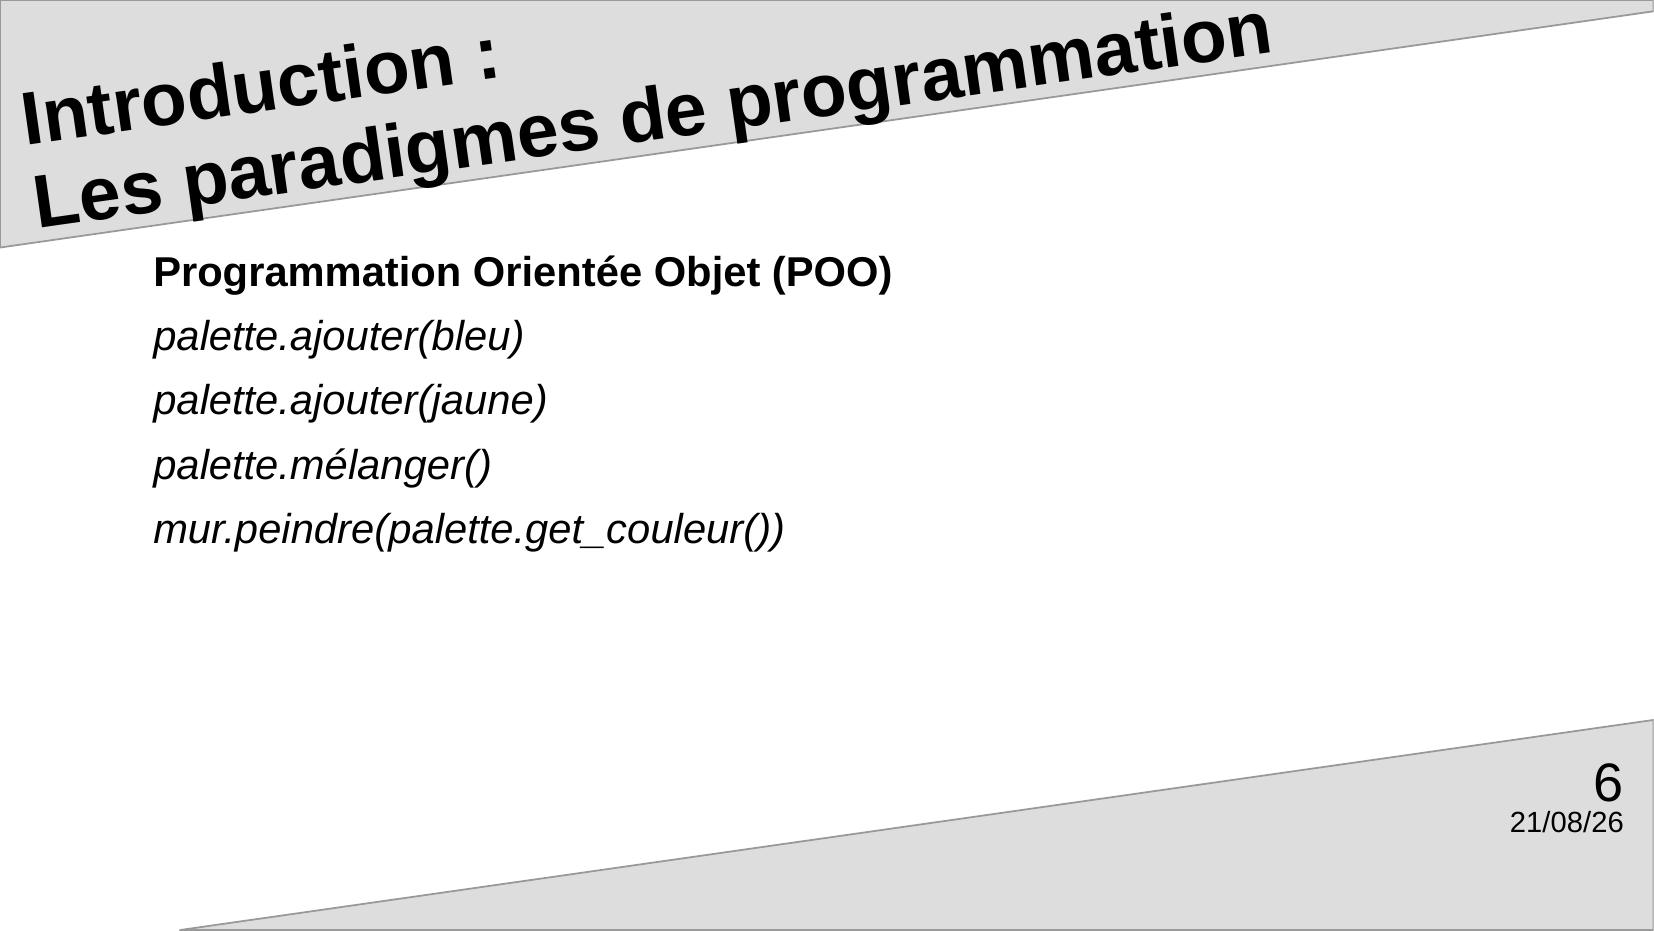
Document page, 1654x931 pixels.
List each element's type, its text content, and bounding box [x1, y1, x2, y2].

title Introduction : Les paradigmes de programmation [16, 0, 1502, 245]
list Programmation Orientée Objet (POO) palette.ajouter(bleu) palette.ajouter(jaune) palette.mélanger() mur.peindre(palette.get_couleur()) [82, 248, 1538, 789]
